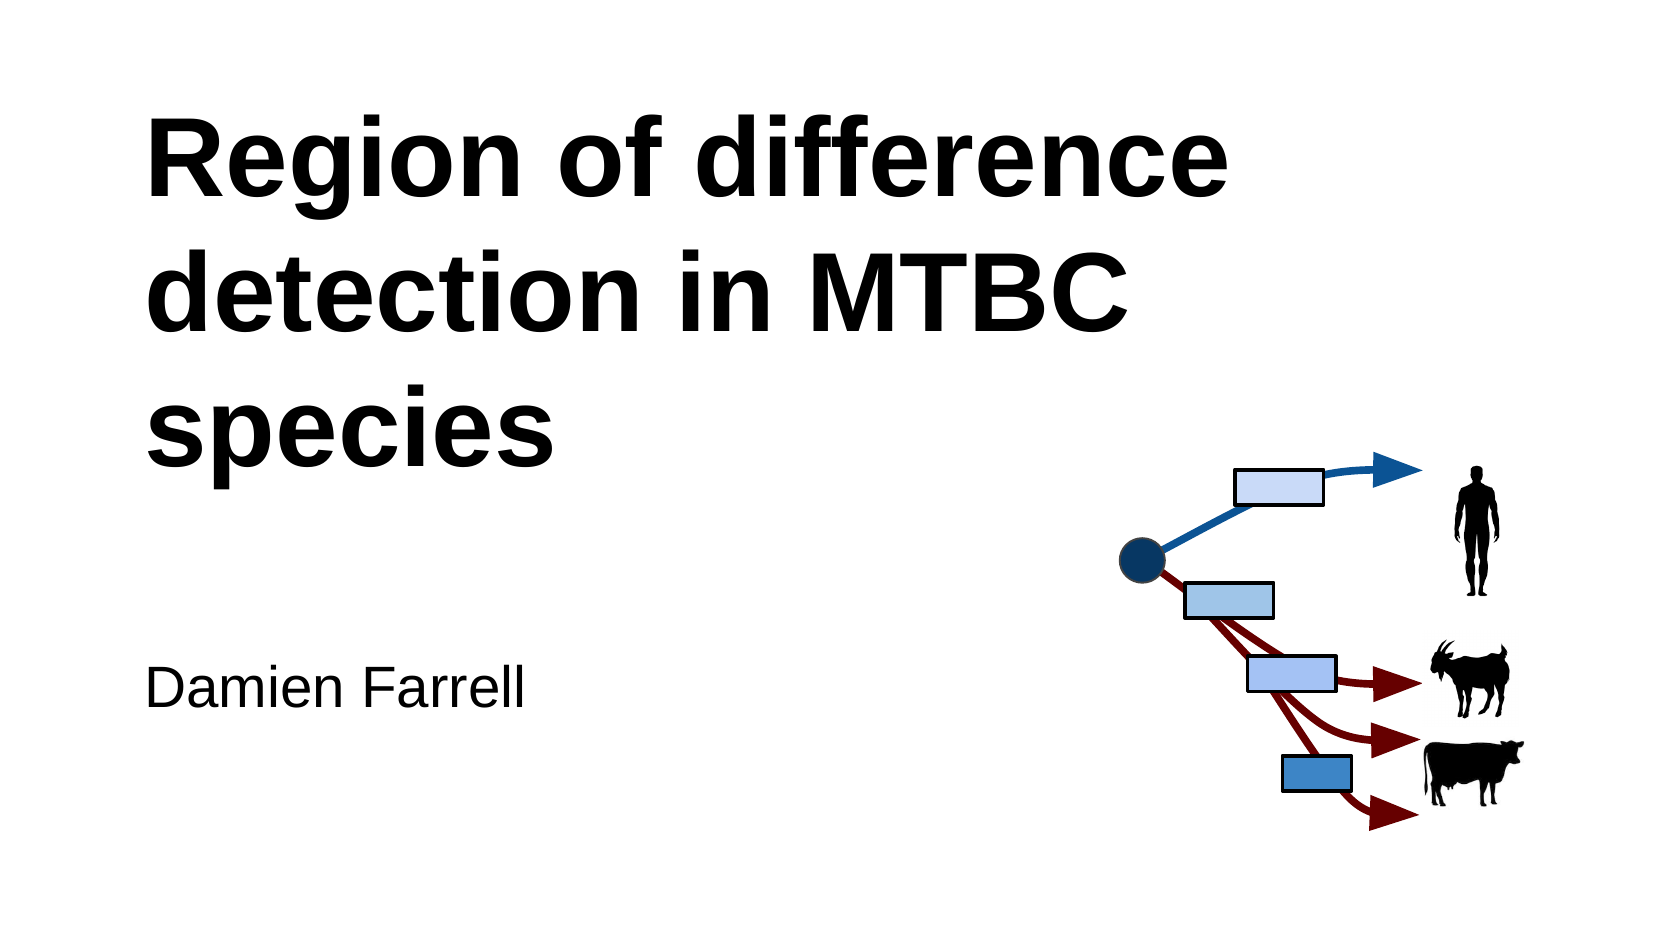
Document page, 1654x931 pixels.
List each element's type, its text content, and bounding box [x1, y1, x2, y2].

picture [1110, 444, 1536, 851]
text_box Region of difference detection in MTBC species Damien Farrell [129, 76, 1335, 697]
